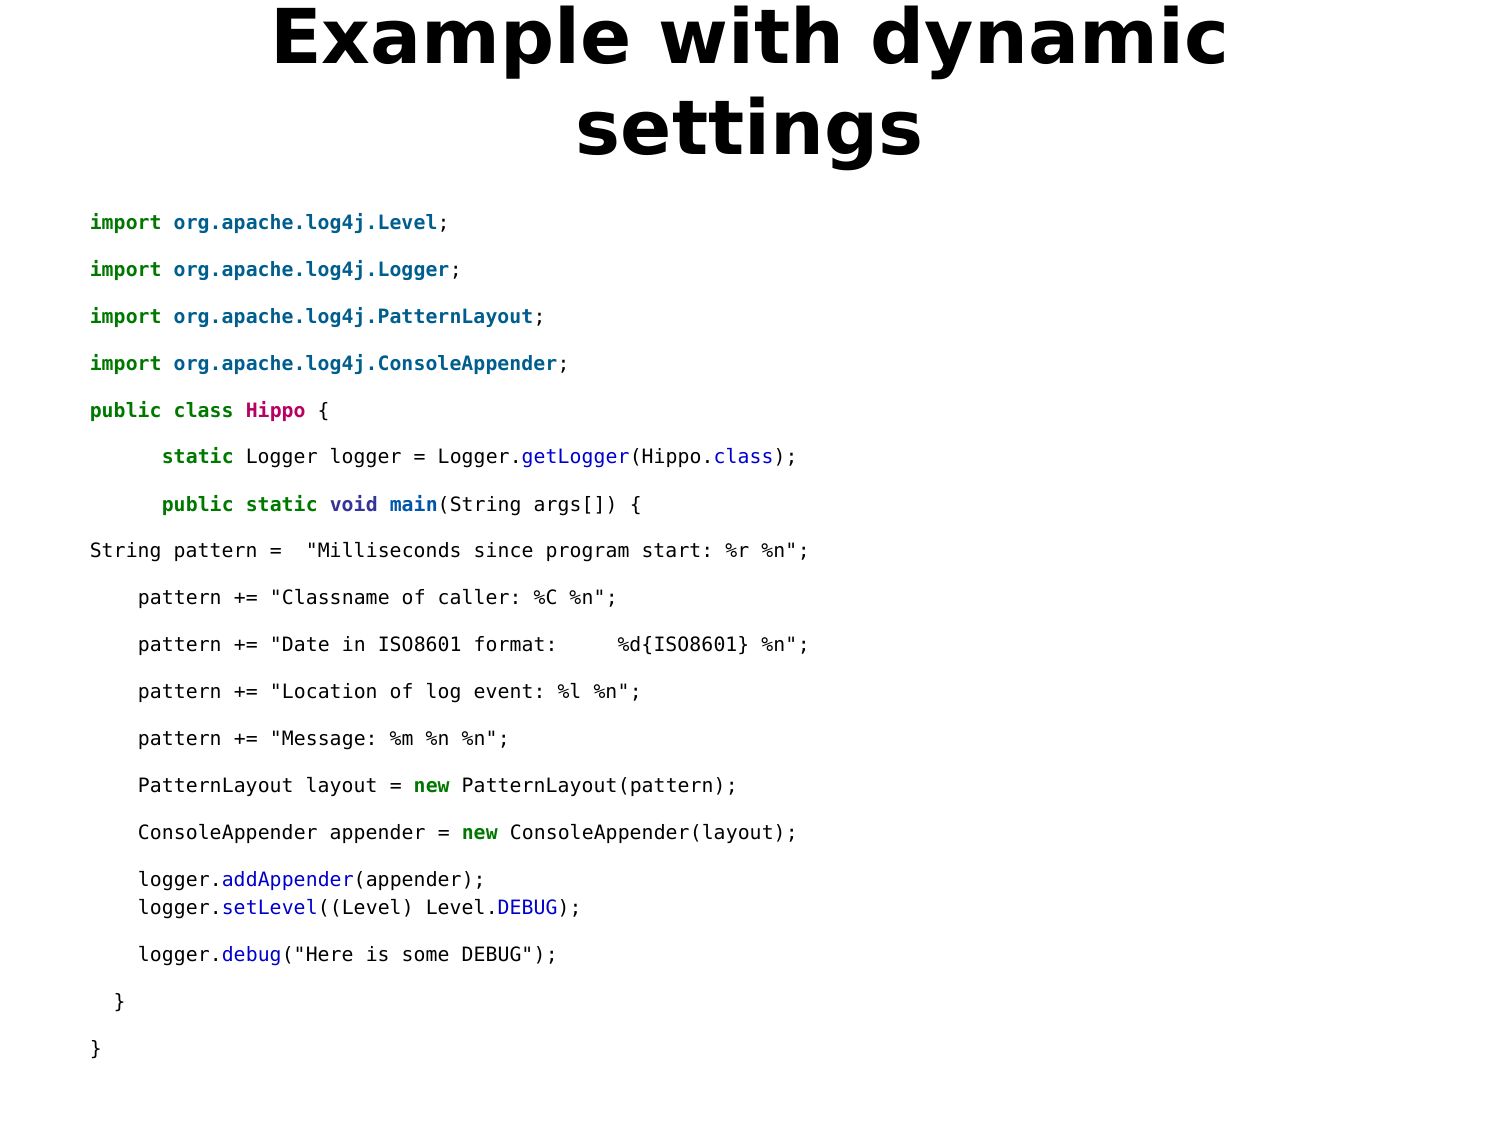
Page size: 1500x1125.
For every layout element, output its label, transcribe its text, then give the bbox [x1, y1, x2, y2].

list import org.apache.log4j.Level; import org.apache.log4j.Logger; import org.apache.log4j.PatternLayout; import org.apache.log4j.ConsoleAppender; public class Hippo { static Logger logger = Logger.getLogger(Hippo.class); public static void main(String args[]) { String pattern = "Milliseconds since program start: %r %n"; pattern += "Classname of caller: %C %n"; pattern += "Date in ISO8601 format: %d{ISO8601} %n"; pattern += "Location of log event: %l %n"; pattern += "Message: %m %n %n"; PatternLayout layout = new PatternLayout(pattern); ConsoleAppender appender = new ConsoleAppender(layout); logger.addAppender(appender); logger.setLevel((Level) Level.DEBUG); logger.debug("Here is some DEBUG"); } } [75, 204, 1395, 1075]
title Example with dynamic settings [75, 44, 1425, 177]
